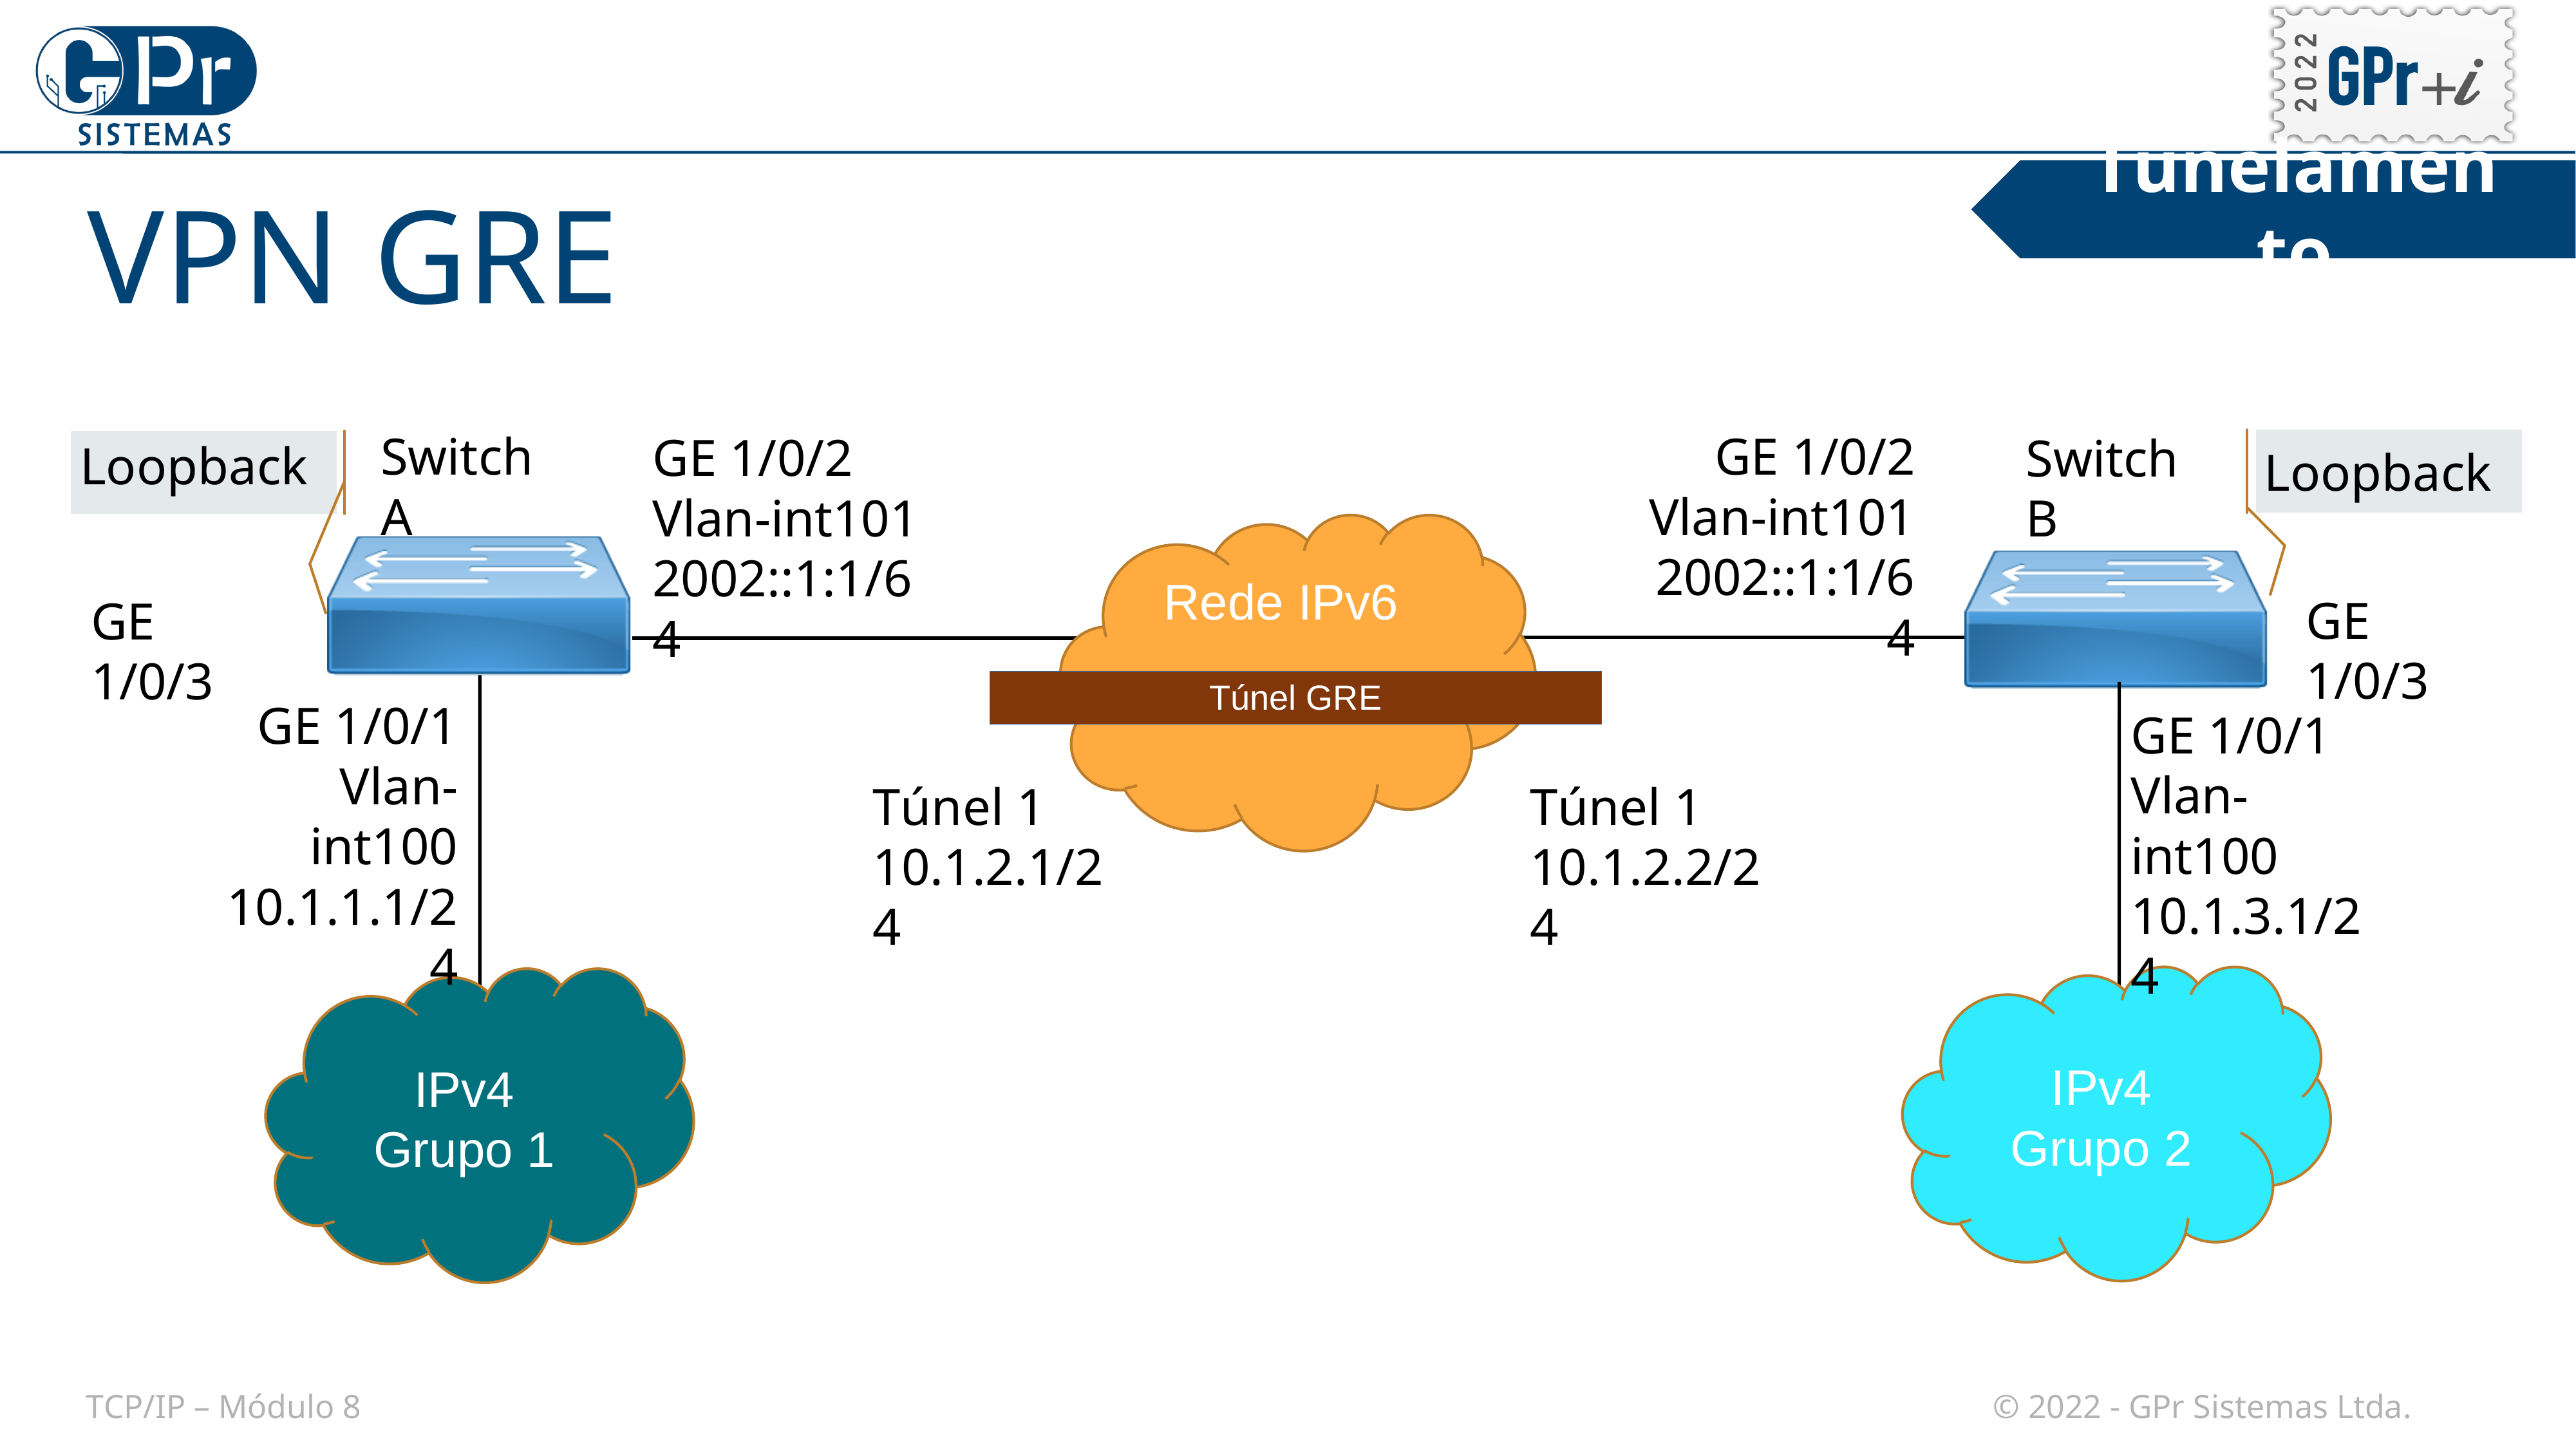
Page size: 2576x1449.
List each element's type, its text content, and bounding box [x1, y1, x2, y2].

text_box [2496, 160, 2576, 258]
text_box GE 1/0/2 Vlan-int101 2002::1:1/64 [1639, 420, 1933, 612]
text_box IPv4 Grupo 1 [265, 969, 694, 1283]
text_box Loopback [2173, 436, 2576, 507]
text_box Rede IPv6 [1060, 515, 1536, 671]
picture [2268, 4, 2519, 145]
text_box Túnel 1 10.1.2.2/24 [1520, 770, 1787, 902]
text_box [2256, 507, 2522, 513]
text_box Tunelamento [2071, 157, 2517, 256]
text_box Túnel GRE [990, 671, 1602, 724]
text_box GE 1/0/3 [81, 585, 291, 656]
text_box Switch A [370, 420, 581, 491]
text_box Loopback [0, 429, 400, 500]
text_box GE 1/0/1 Vlan-int100 10.1.3.1/24 [2121, 698, 2380, 891]
picture [327, 536, 632, 676]
text_box Túnel 1 10.1.2.1/24 [863, 770, 1129, 902]
text_box [2013, 160, 2071, 169]
list VPN GRE [81, 169, 2496, 343]
text_box [2256, 430, 2522, 436]
text_box Rede IPv6 [1071, 724, 1518, 851]
text_box [71, 500, 337, 514]
picture [1964, 551, 2269, 689]
text_box GE 1/0/1 Vlan-int100 10.1.1.1/24 [217, 689, 476, 882]
text_box Switch B [2016, 421, 2226, 493]
text_box GE 1/0/3 [2296, 583, 2506, 655]
text_box IPv4 Grupo 2 [1902, 967, 2331, 1282]
text_box IPv4 Grupo 2 [2136, 969, 2148, 981]
text_box GE 1/0/2 Vlan-int101 2002::1:1/64 [643, 421, 937, 614]
picture [34, 26, 257, 147]
